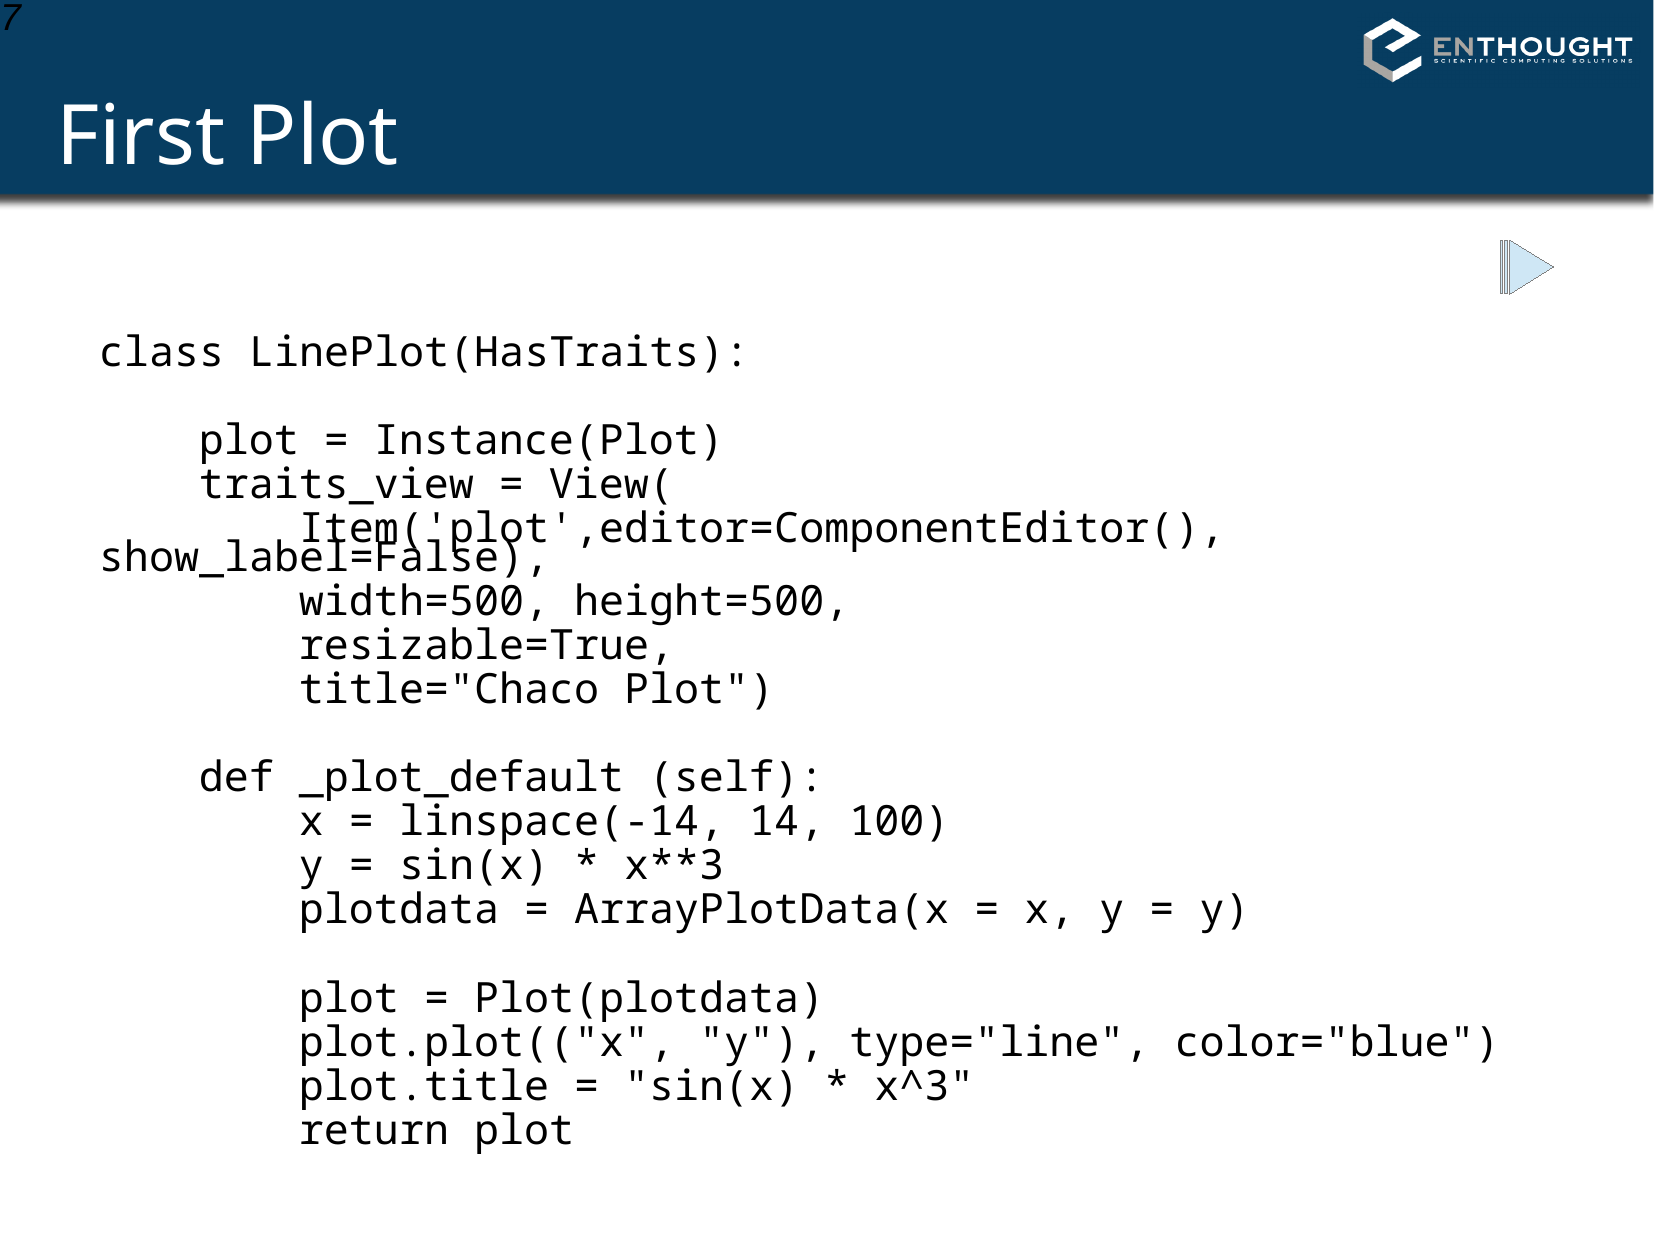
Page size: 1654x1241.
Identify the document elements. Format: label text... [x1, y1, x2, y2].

picture [0, 0, 1654, 217]
text_box [1509, 240, 1554, 295]
text_box [1504, 240, 1508, 294]
text_box class LinePlot(HasTraits): plot = Instance(Plot) traits_view = View( Item('plot',editor=ComponentEditor(), show_label=False), width=500, height=500, resizable=True, title="Chaco Plot") def _plot_default (self): x = linspace(-14, 14, 100) y = sin(x) * x**3 plotdata = ArrayPlotData(x = x, y = y) plot = Plot(plotdata) plot.plot(("x", "y"), type="line", color="blue") plot.title = "sin(x) * x^3" return plot if __name__ == "__main__": LinePlot().configure_traits() [84, 263, 1574, 1144]
title First Plot [41, 27, 1447, 235]
